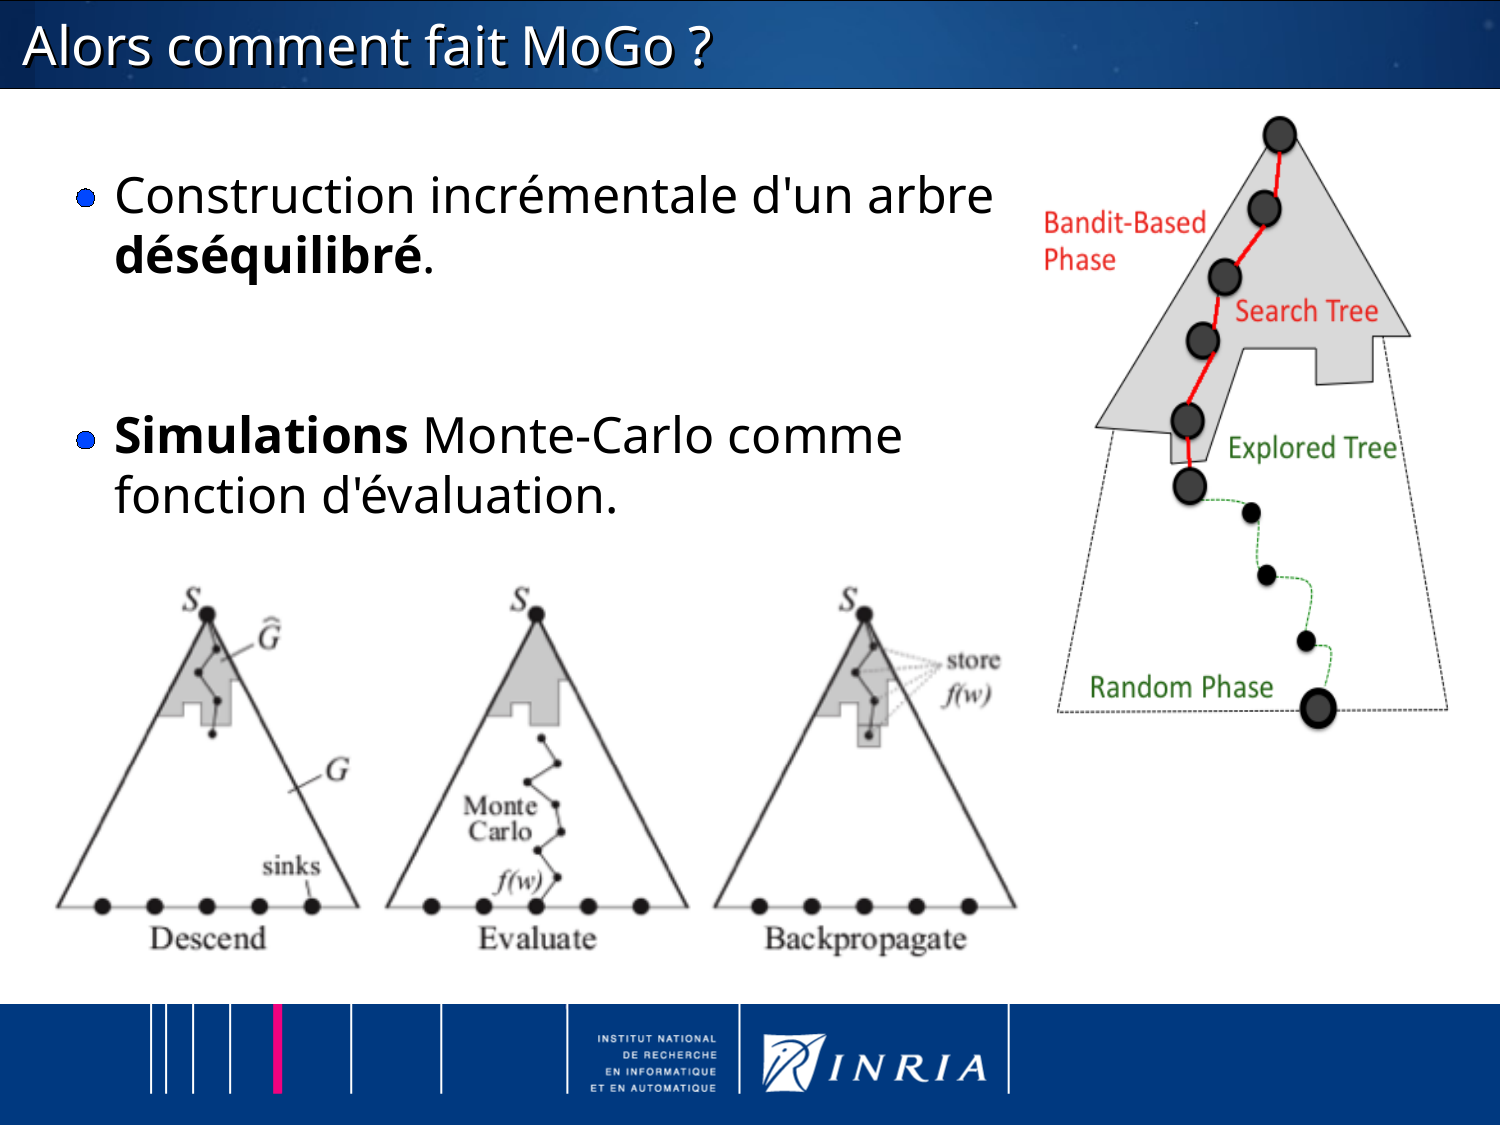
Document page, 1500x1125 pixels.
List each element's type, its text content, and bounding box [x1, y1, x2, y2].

text_box [76, 188, 95, 207]
text_box Alors comment fait MoGo ? [0, 0, 1500, 89]
picture [0, 1004, 1500, 1125]
picture [42, 112, 1489, 966]
text_box [76, 431, 95, 449]
text_box Construction incrémentale d'un arbre déséquilibré. Simulations Monte-Carlo comme fonction d'évaluation. [99, 156, 1045, 532]
